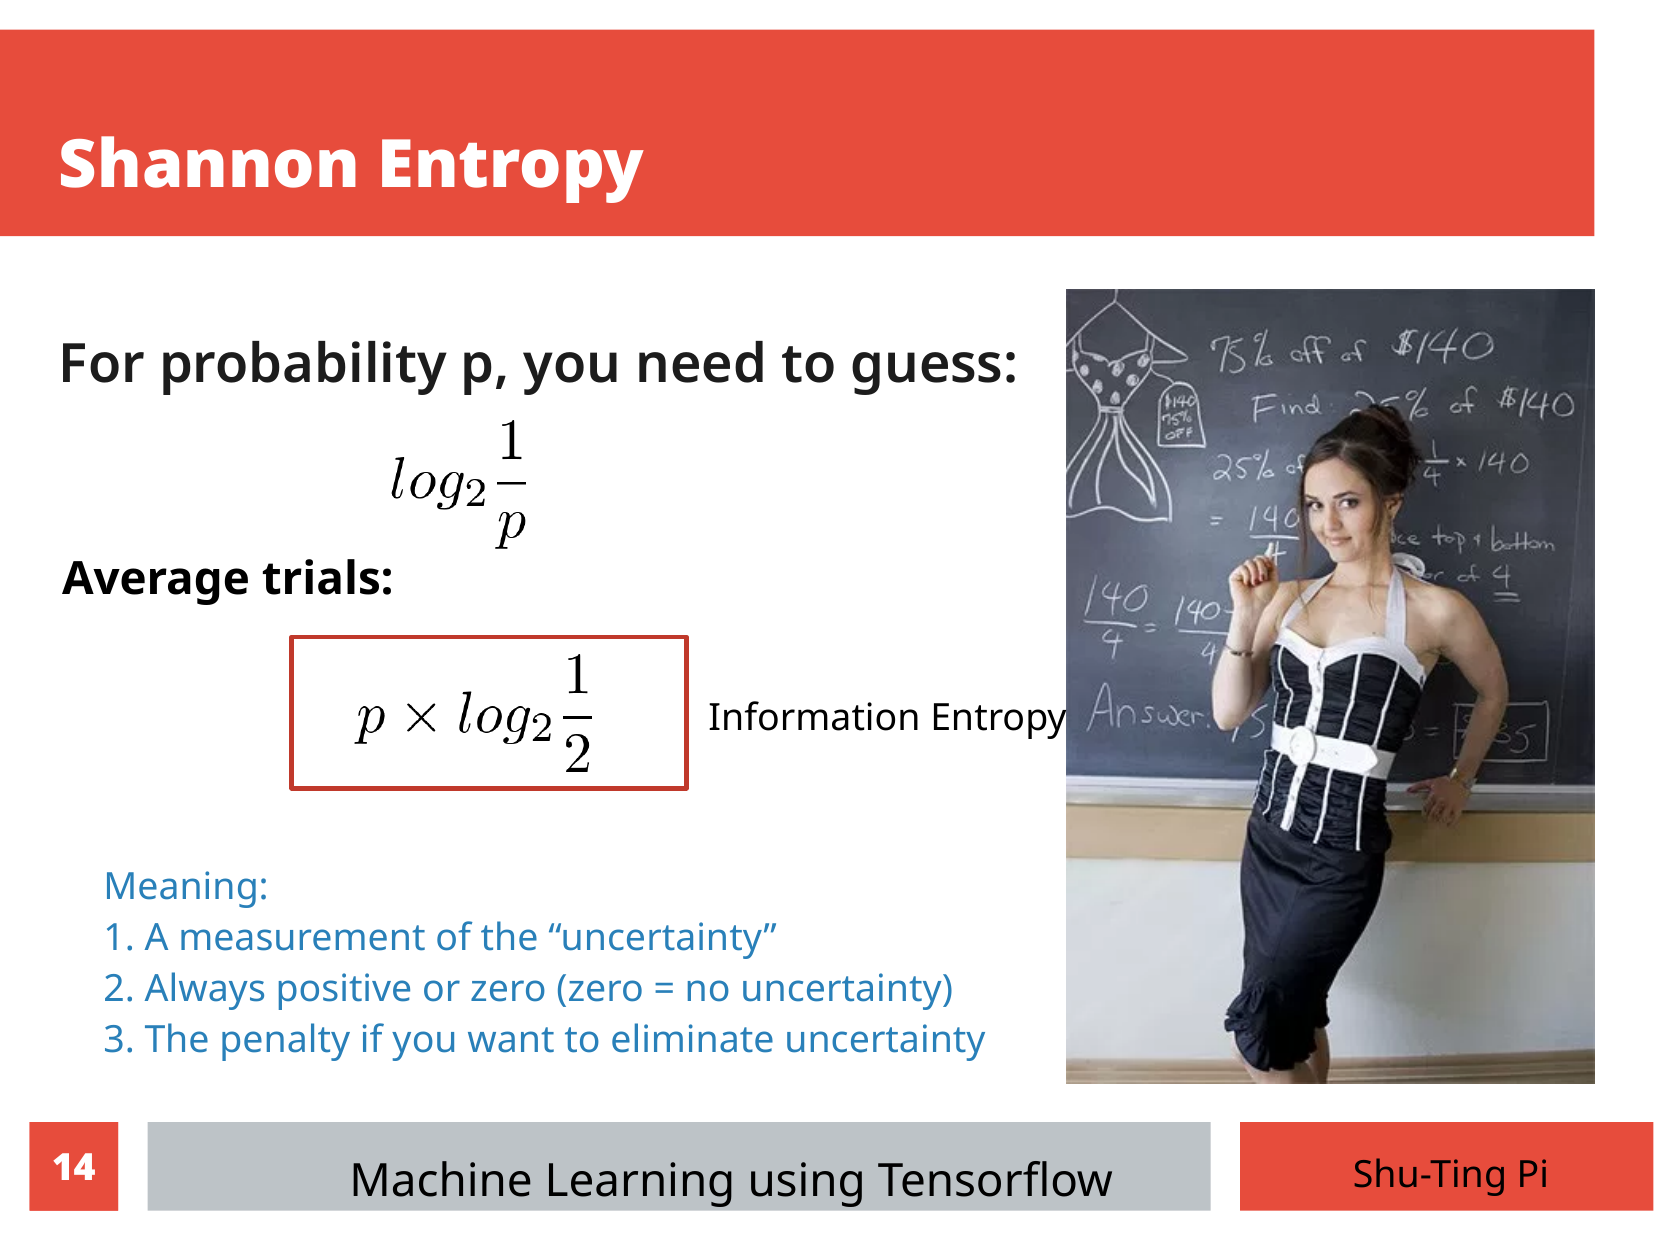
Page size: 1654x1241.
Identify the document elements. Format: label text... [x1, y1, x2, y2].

text_box Meaning: 1. A measurement of the “uncertainty” 2. Always positive or zero (zero = no uncertainty) 3. The penalty if you want to eliminate uncertainty [88, 852, 912, 1057]
text_box Average trials: [47, 537, 371, 611]
picture [391, 420, 526, 549]
list For probability p, you need to guess: [59, 324, 1565, 1093]
title Shannon Entropy [59, 59, 1595, 207]
picture [354, 654, 592, 772]
picture [1066, 289, 1595, 1084]
text_box Machine Learning using Tensorflow [334, 1139, 1220, 1241]
text_box Information Entropy [693, 683, 1043, 746]
text_box Shu-Ting Pi [1338, 1140, 1573, 1203]
